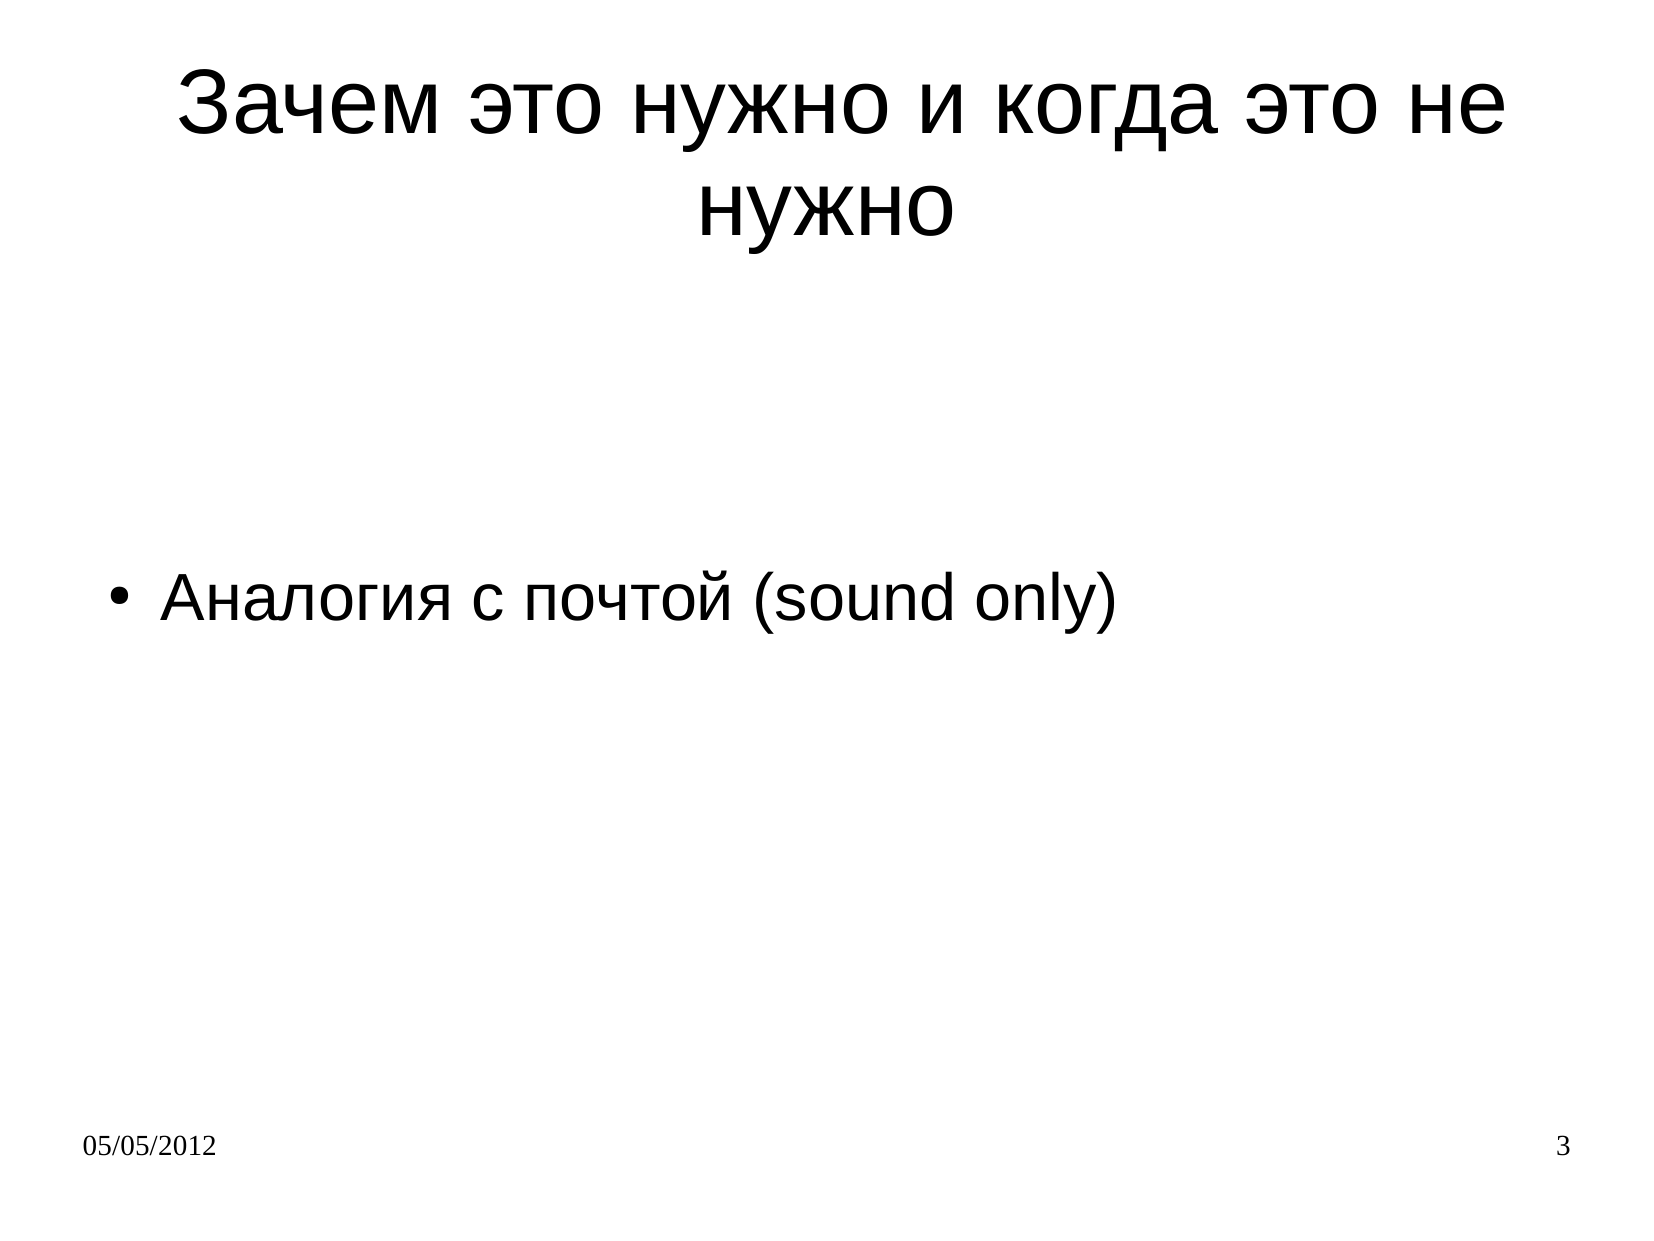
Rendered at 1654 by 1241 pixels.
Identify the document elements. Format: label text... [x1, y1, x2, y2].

list Аналогия с почтой (sound only) [90, 560, 1546, 646]
title Зачем это нужно и когда это не нужно [82, 49, 1571, 257]
